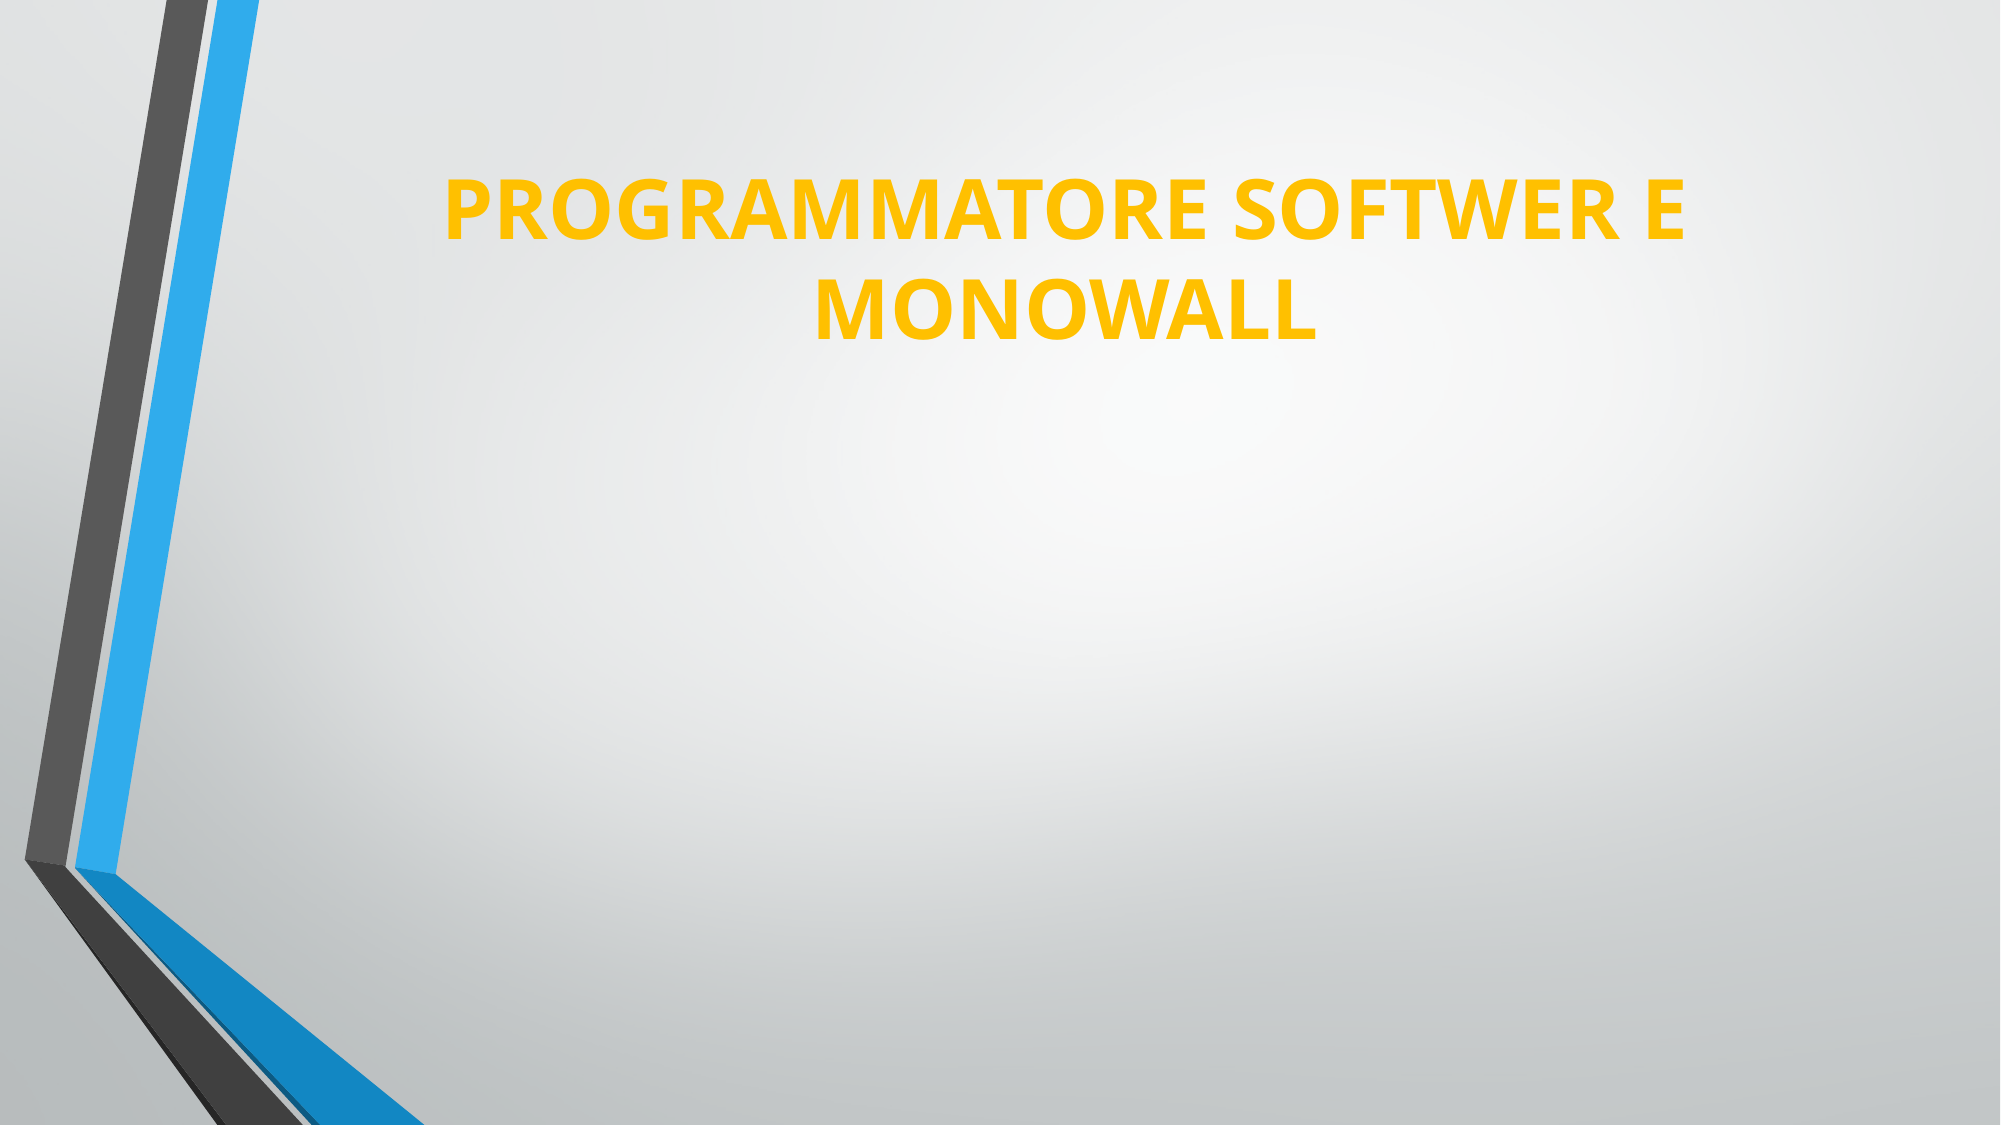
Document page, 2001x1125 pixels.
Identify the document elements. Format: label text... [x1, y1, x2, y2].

title PROGRAMMATORE SOFTWER E MONOWALL [243, 112, 1887, 400]
